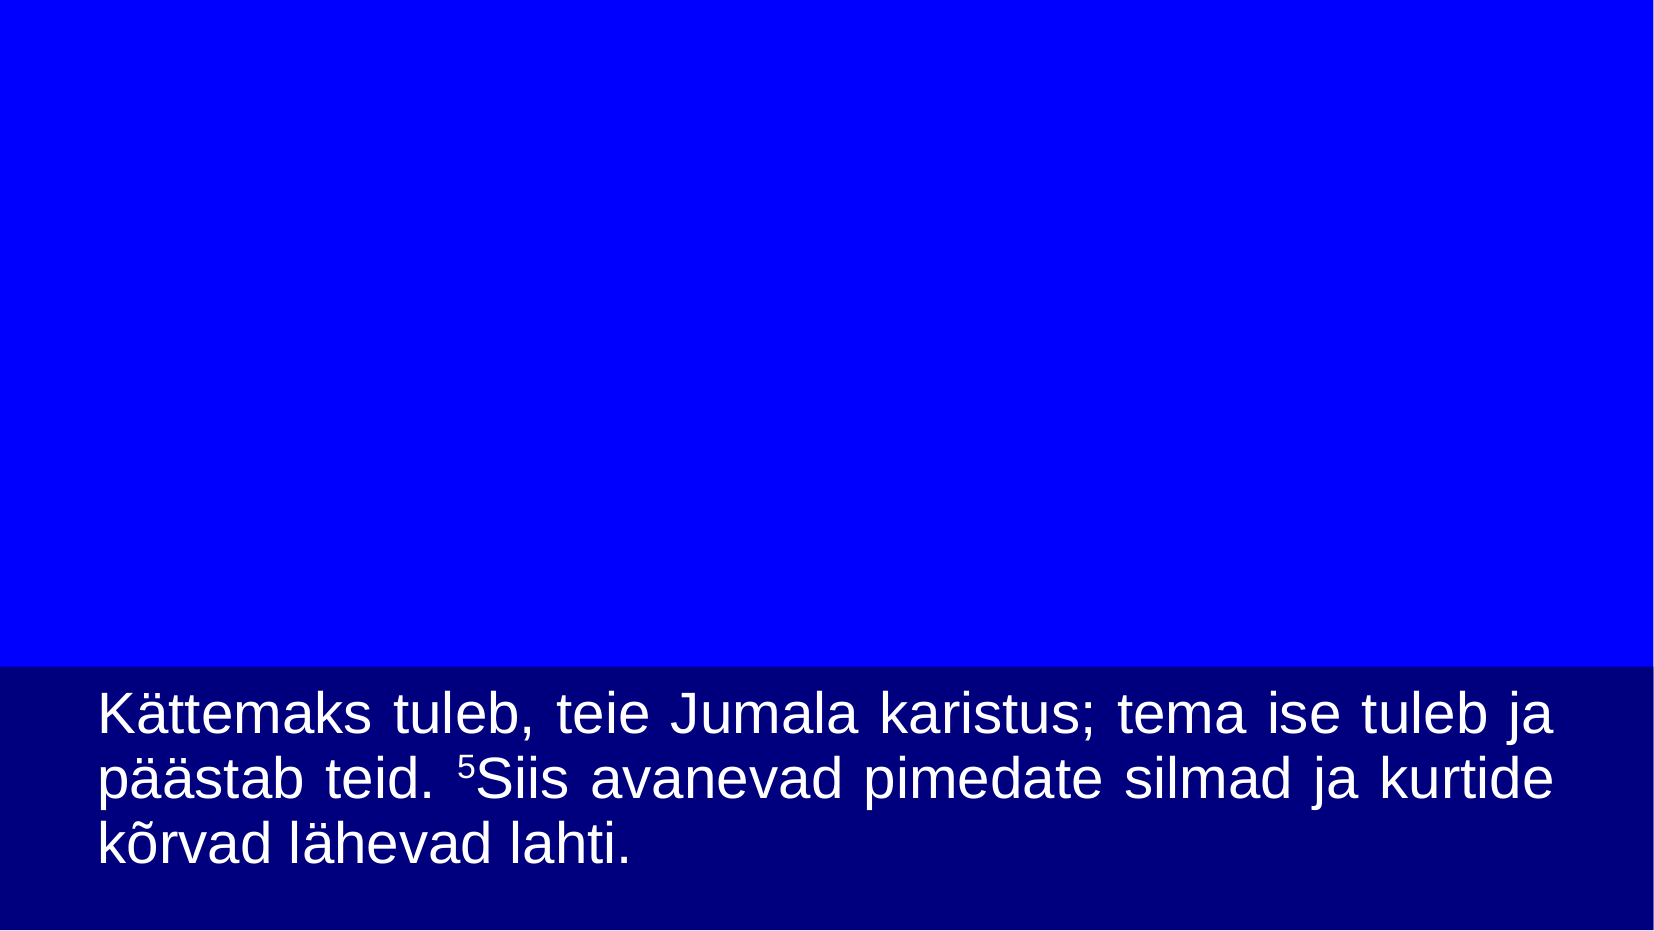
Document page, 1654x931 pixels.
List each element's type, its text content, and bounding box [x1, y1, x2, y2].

text_box [0, 666, 1654, 931]
text_box Kättemaks tuleb, teie Jumala karistus; tema ise tuleb ja päästab teid. 5Siis avanevad pimedate silmad ja kurtide kõrvad lähevad lahti. [82, 666, 1571, 884]
